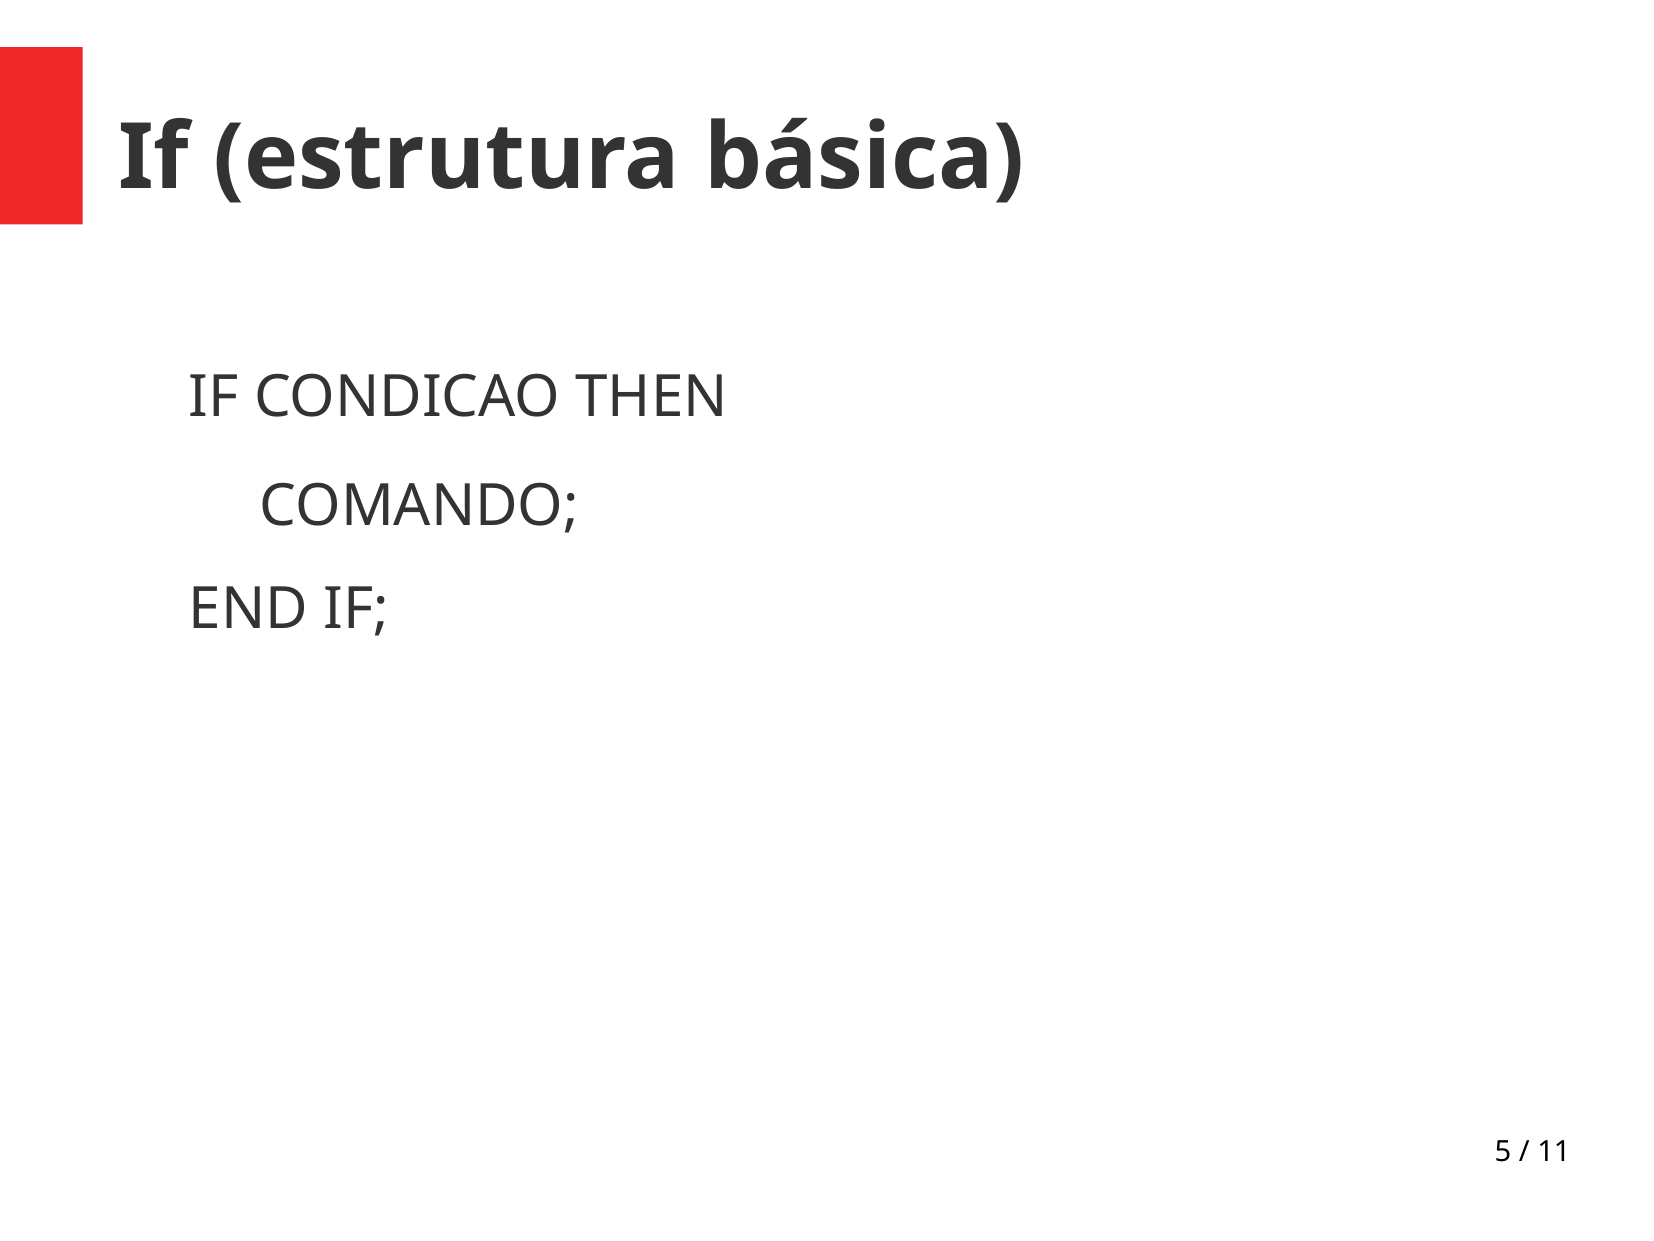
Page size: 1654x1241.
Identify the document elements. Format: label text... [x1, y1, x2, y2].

list IF CONDICAO THEN COMANDO; END IF; [118, 354, 1536, 1074]
title If (estrutura básica) [118, 49, 1571, 257]
